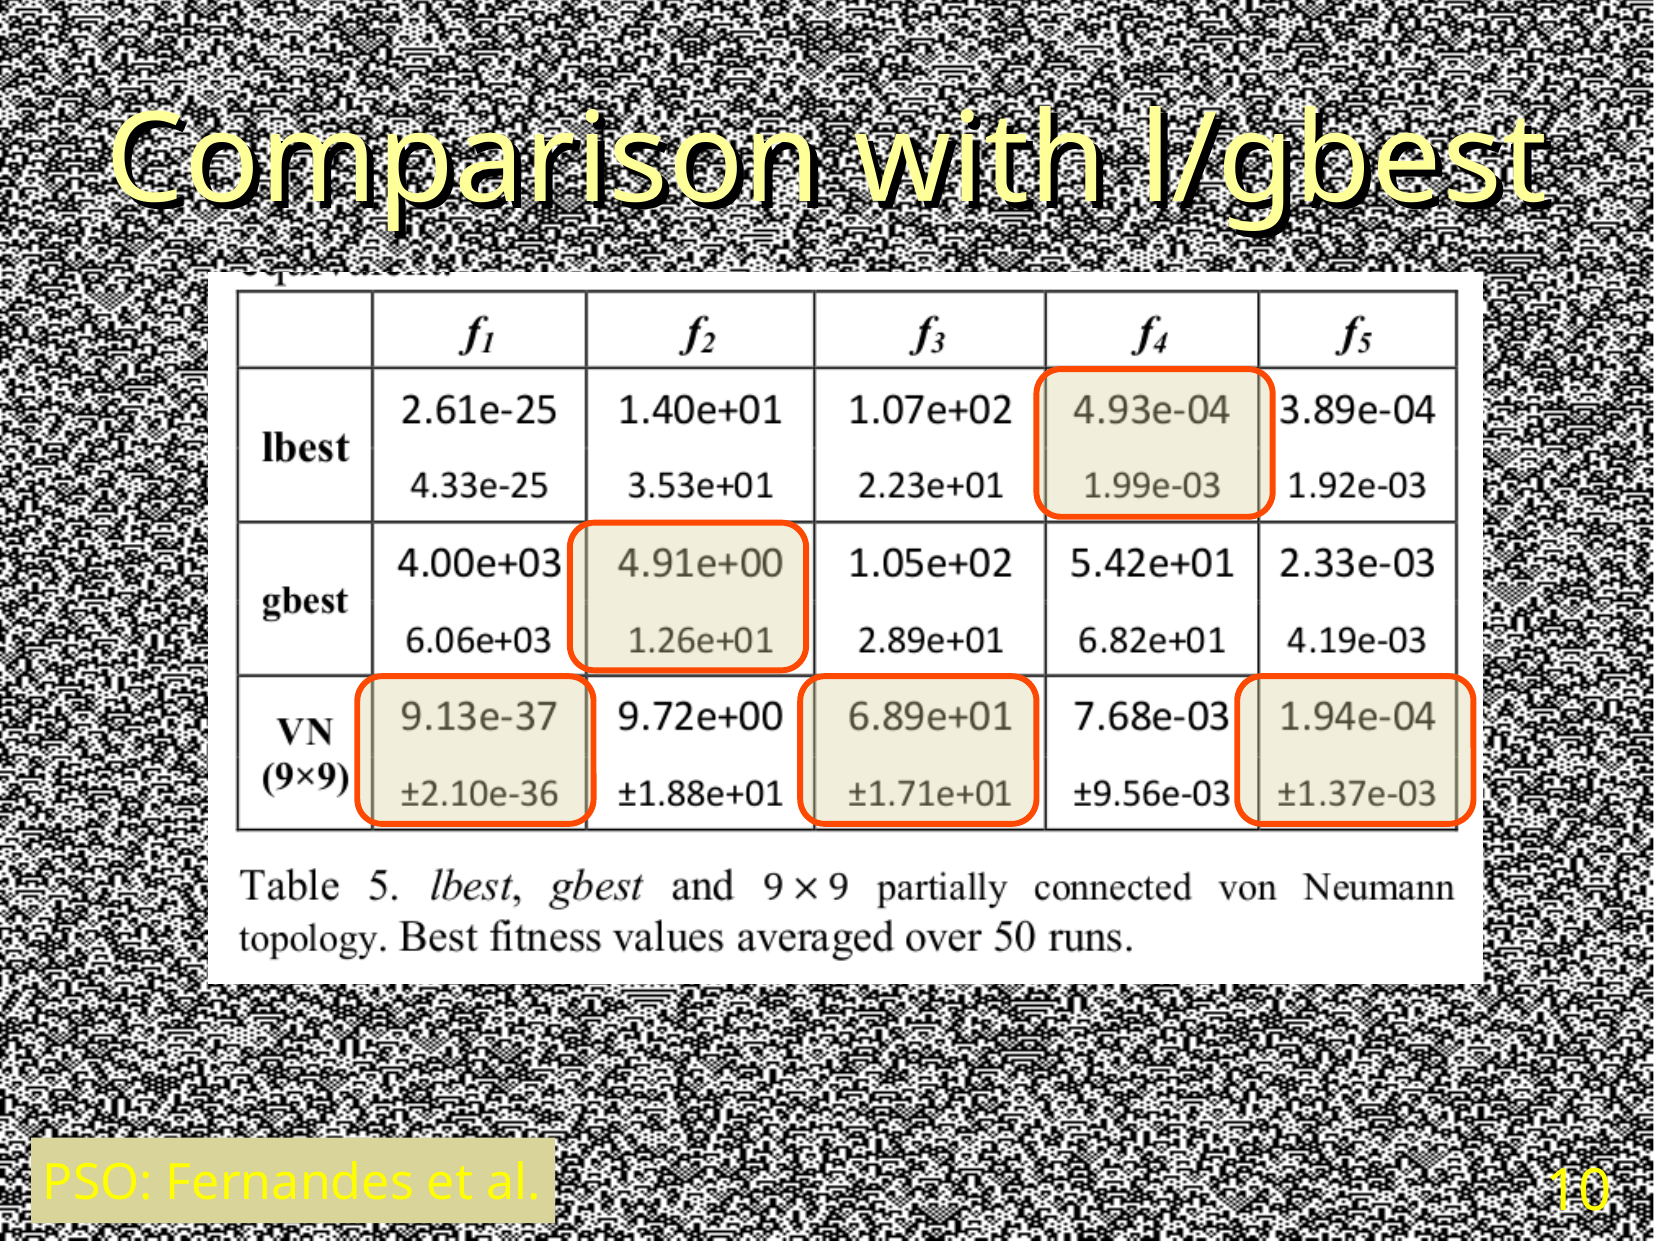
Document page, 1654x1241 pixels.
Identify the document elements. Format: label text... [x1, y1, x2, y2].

text_box [569, 522, 807, 671]
text_box [1237, 676, 1474, 824]
title Comparison with l/gbest [82, 49, 1571, 257]
picture [0, 0, 1654, 1241]
text_box [357, 676, 594, 824]
text_box [800, 676, 1037, 824]
text_box [1036, 369, 1273, 517]
